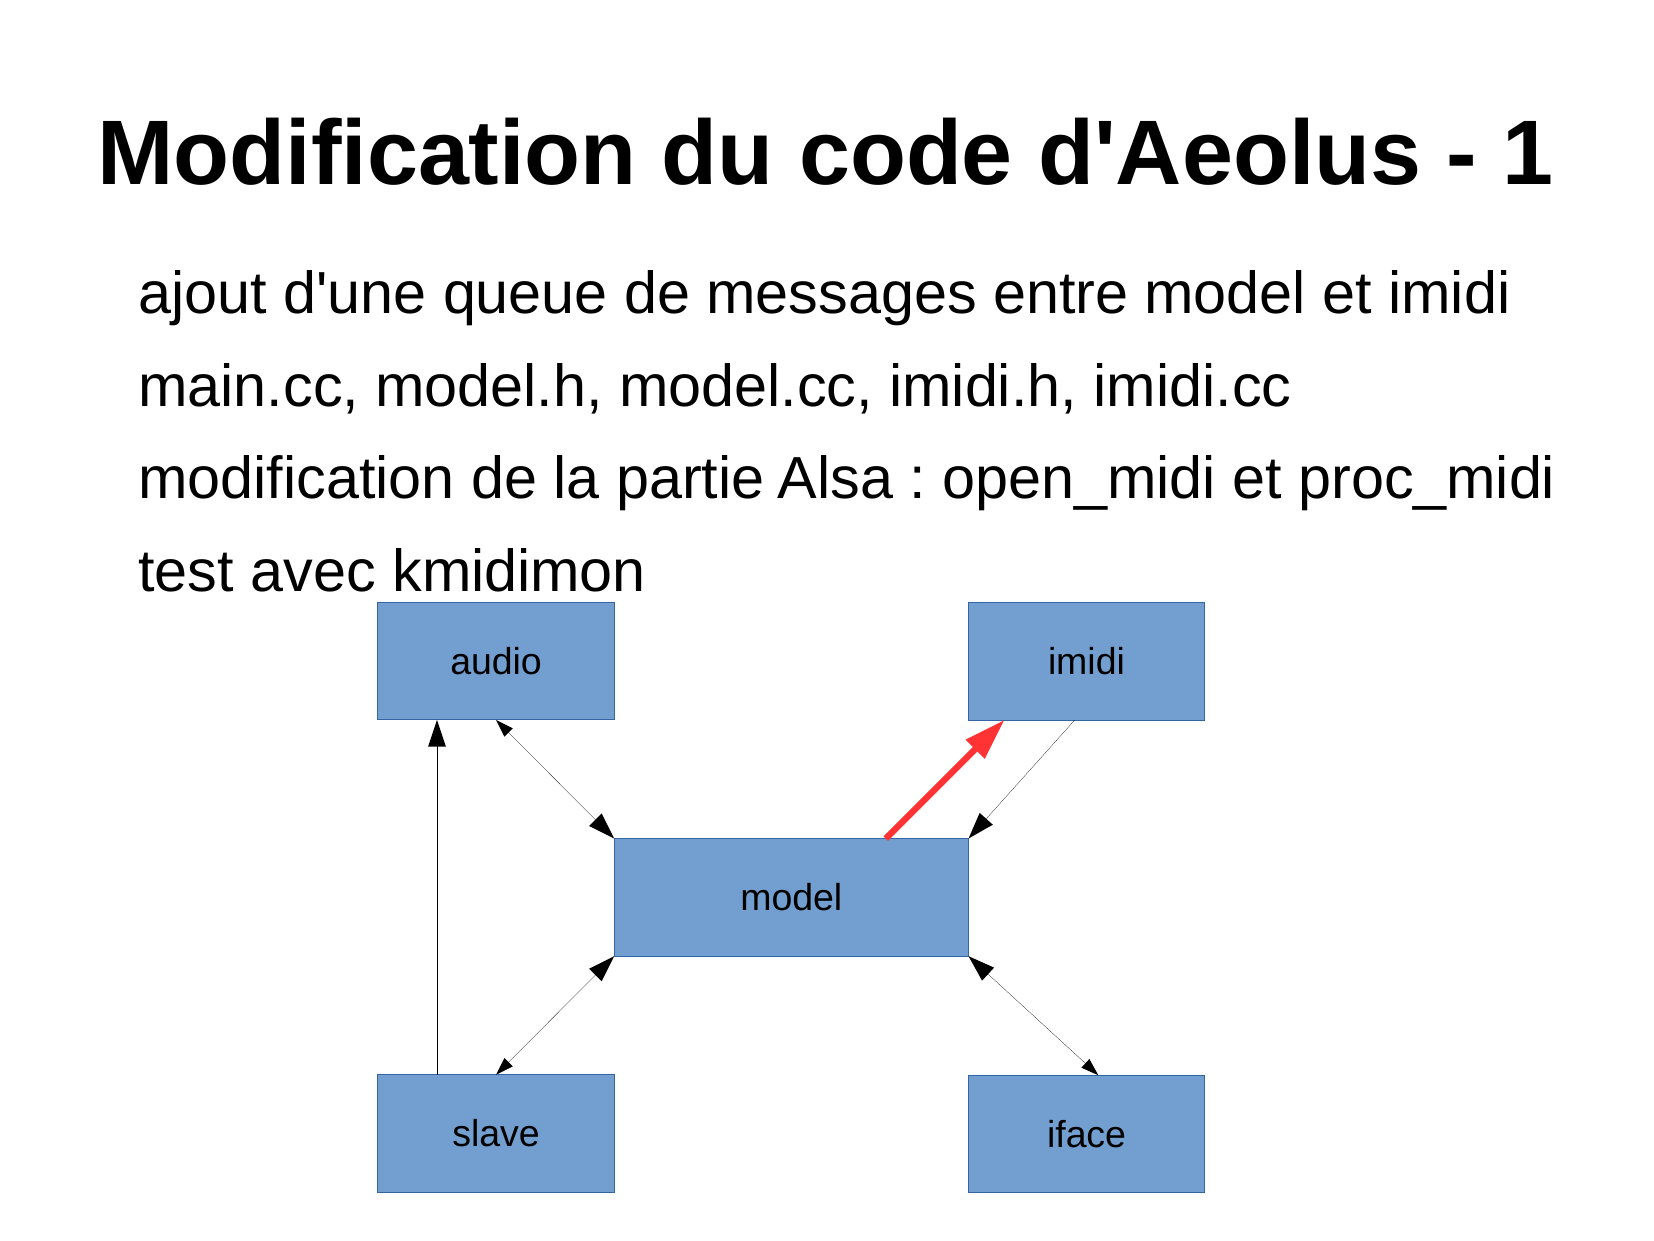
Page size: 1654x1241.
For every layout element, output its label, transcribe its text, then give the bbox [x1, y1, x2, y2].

text_box slave [377, 1074, 615, 1193]
list ajout d'une queue de messages entre model et imidi main.cc, model.h, model.cc, imidi.h, imidi.cc modification de la partie Alsa : open_midi et proc_midi test avec kmidimon [75, 260, 1564, 615]
text_box audio [377, 602, 615, 720]
text_box model [614, 838, 969, 957]
text_box imidi [968, 602, 1205, 721]
text_box iface [968, 1075, 1205, 1193]
title Modification du code d'Aeolus - 1 [82, 49, 1571, 257]
